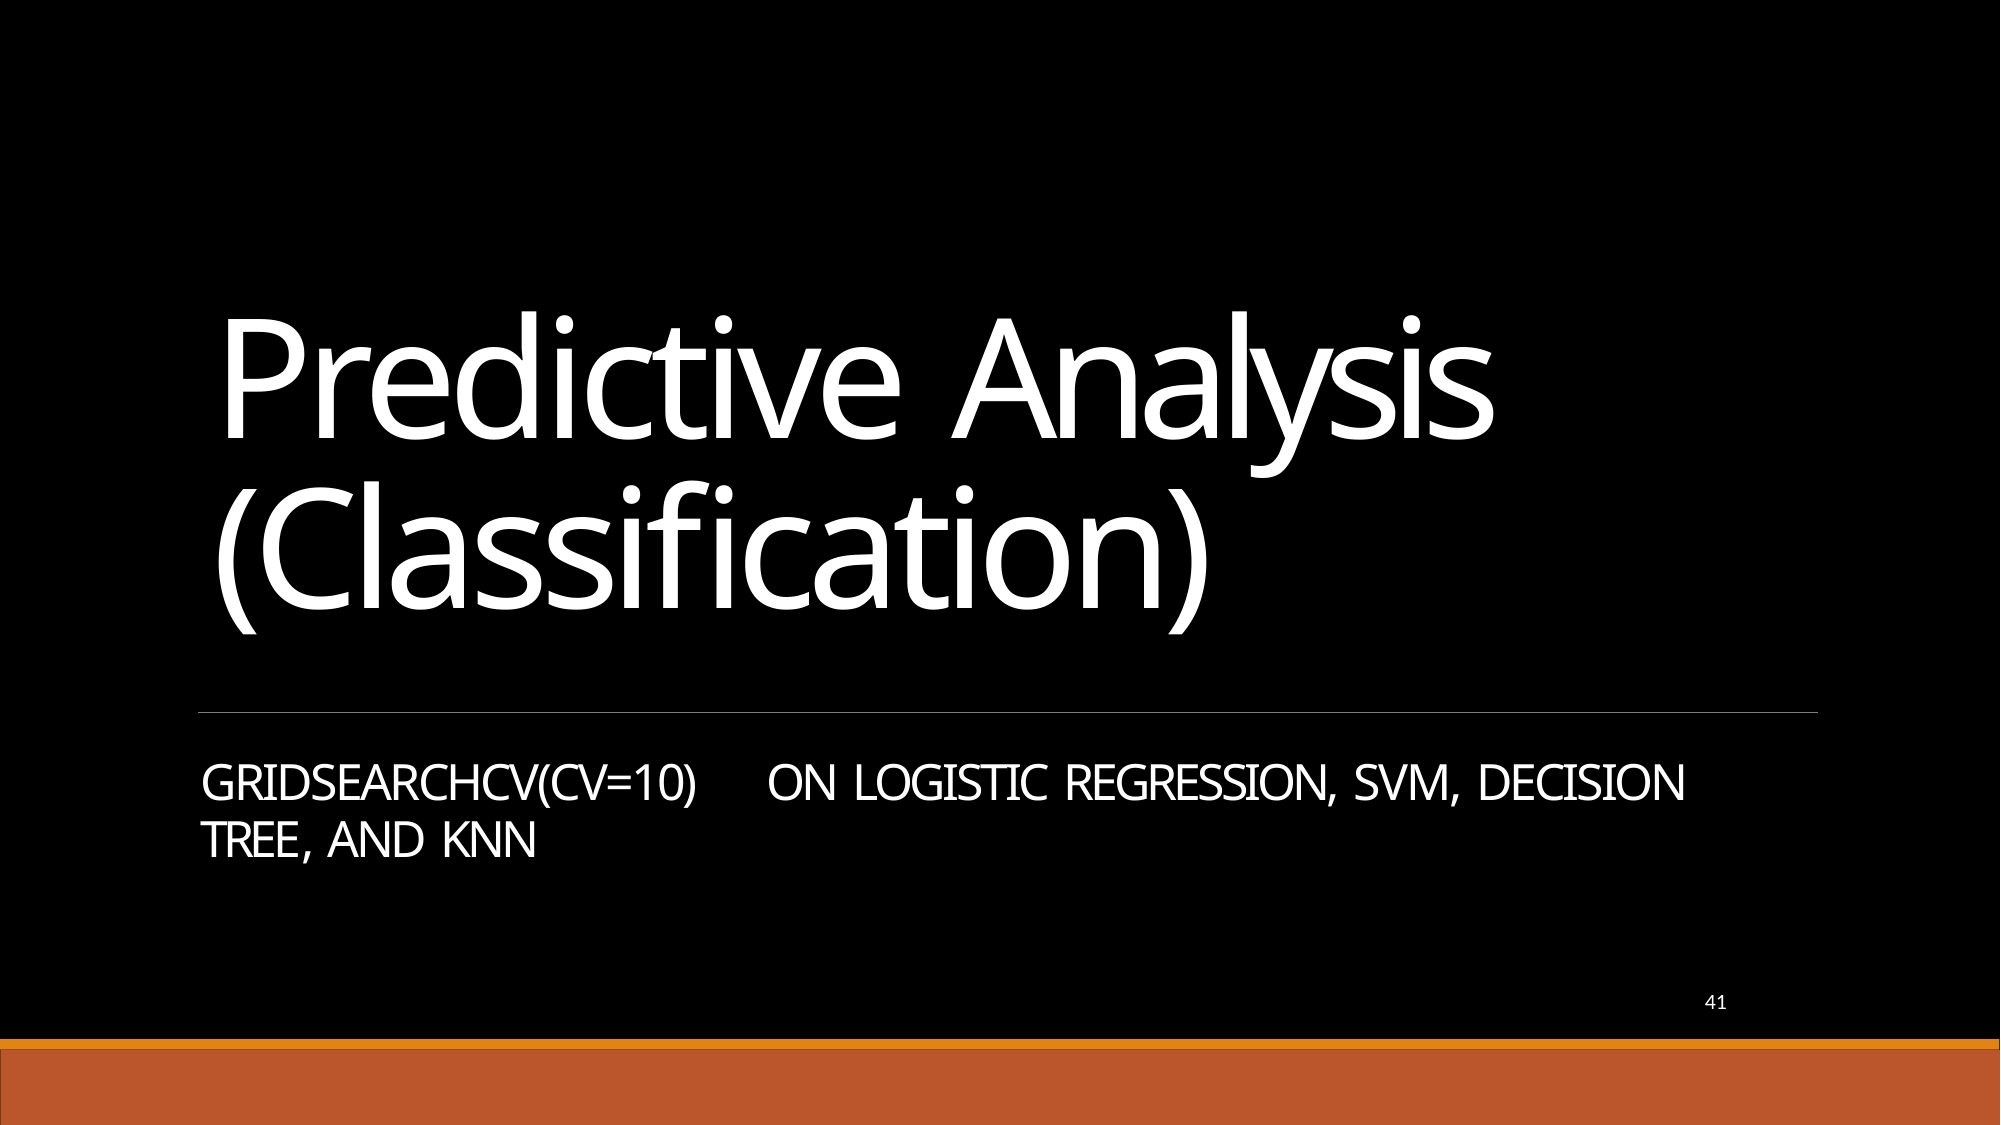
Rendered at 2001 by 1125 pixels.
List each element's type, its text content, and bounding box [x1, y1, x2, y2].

text_box [0, 1039, 2000, 1125]
text_box GRIDSEARCHCV(CV=10) ON LOGISTIC REGRESSION, SVM, DECISION TREE, AND KNN [198, 750, 1767, 868]
slide_number 1 [1698, 979, 1788, 1026]
list Predictive Analysis (Classification) [212, 221, 1788, 647]
